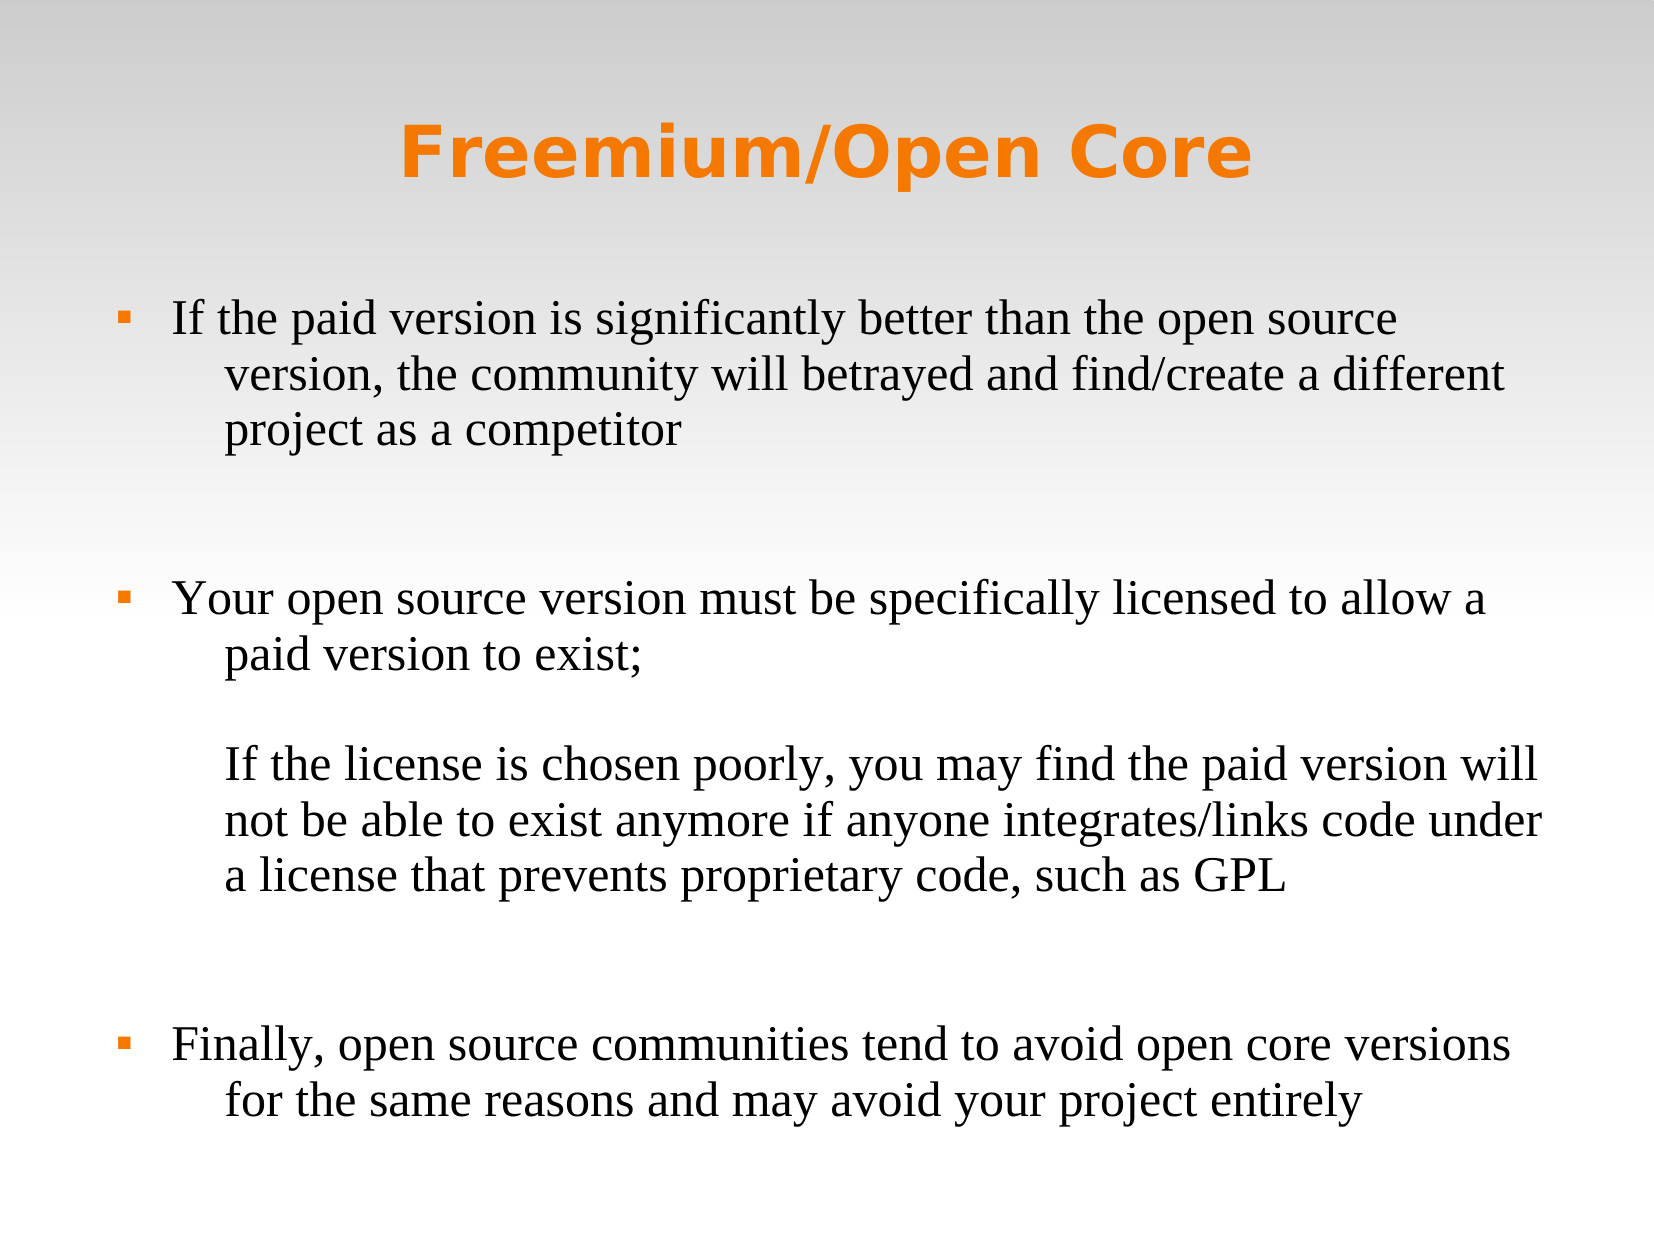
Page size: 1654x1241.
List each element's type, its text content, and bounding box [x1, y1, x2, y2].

list If the paid version is significantly better than the open source version, the community will betrayed and find/create a different project as a competitor Your open source version must be specifically licensed to allow a paid version to exist; If the license is chosen poorly, you may find the paid version will not be able to exist anymore if anyone integrates/links code under a license that prevents proprietary code, such as GPL Finally, open source communities tend to avoid open core versions for the same reasons and may avoid your project entirely [82, 290, 1571, 1195]
title Freemium/Open Core [82, 49, 1571, 257]
